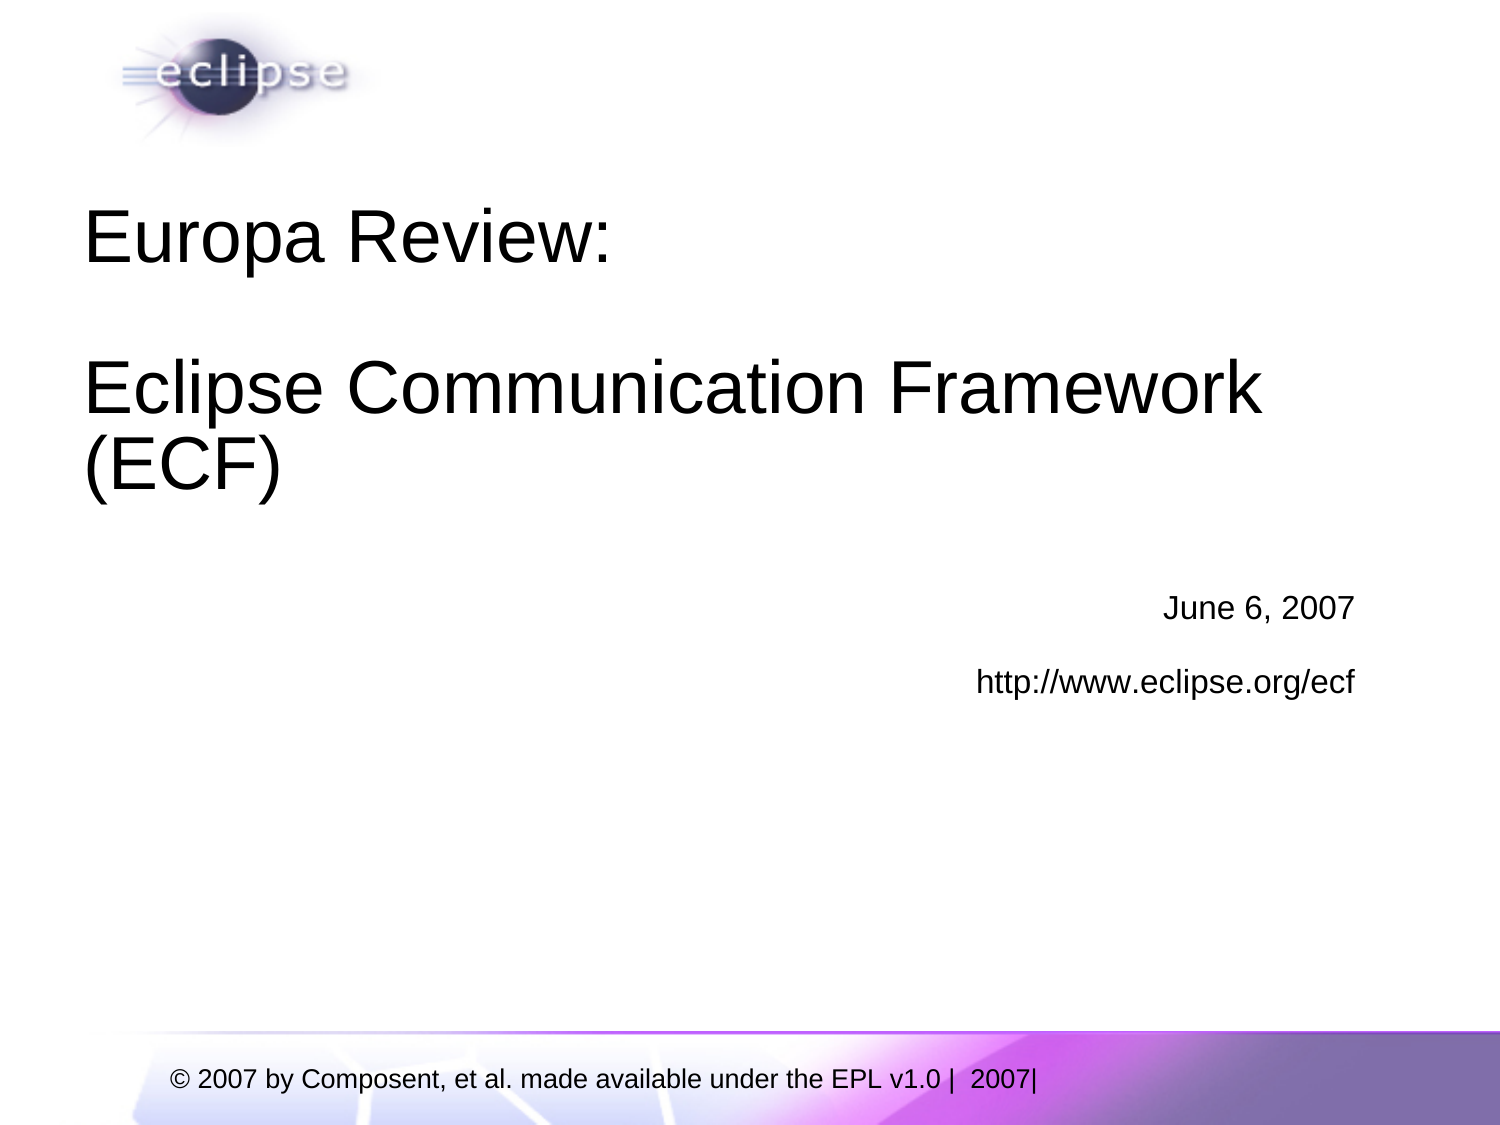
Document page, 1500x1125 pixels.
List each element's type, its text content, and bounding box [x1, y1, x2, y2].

picture [87, 12, 389, 147]
picture [0, 1031, 1500, 1125]
subtitle June 6, 2007 http://www.eclipse.org/ecf [319, 544, 1371, 770]
title Europa Review: Eclipse Communication Framework (ECF) [68, 194, 1374, 521]
